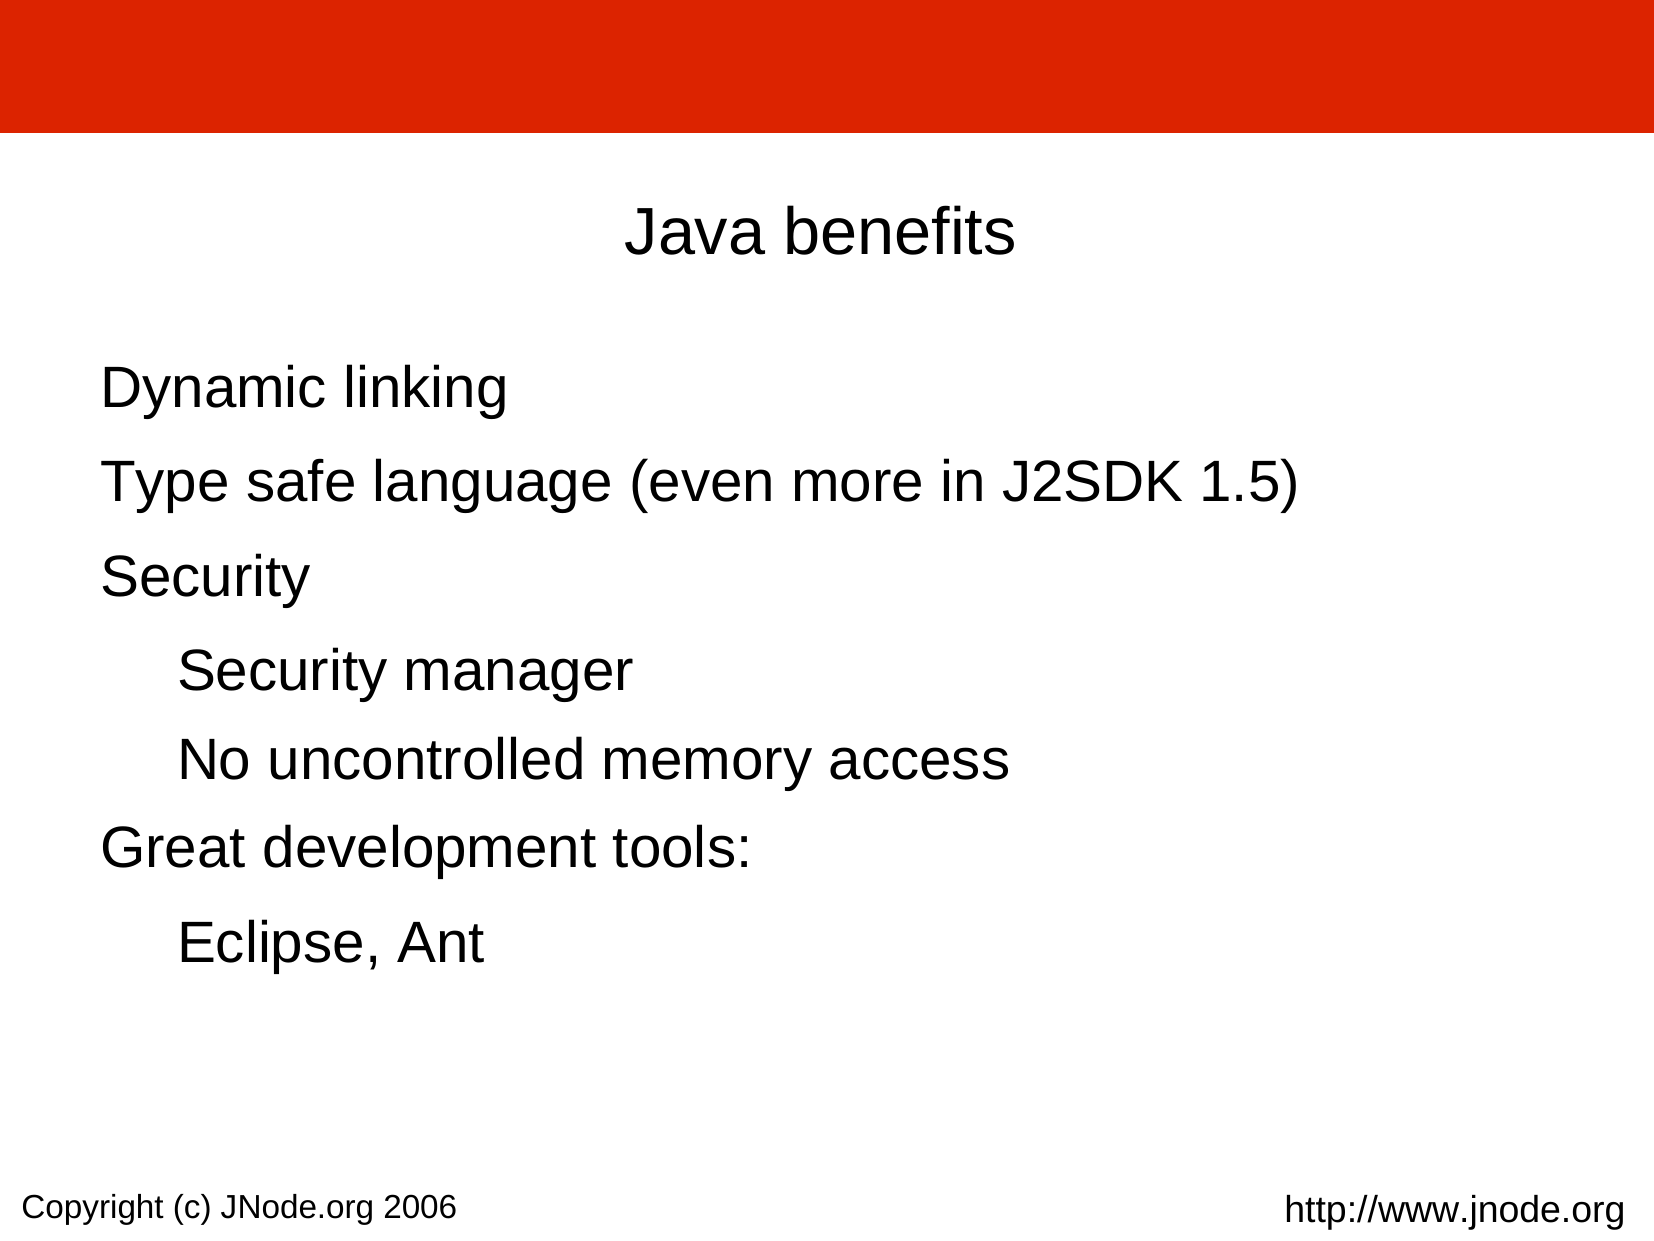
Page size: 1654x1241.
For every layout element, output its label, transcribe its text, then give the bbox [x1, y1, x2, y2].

title Java benefits [76, 147, 1565, 316]
list Dynamic linking Type safe language (even more in J2SDK 1.5) Security Security manager No uncontrolled memory access Great development tools: Eclipse, Ant [82, 354, 1571, 1109]
